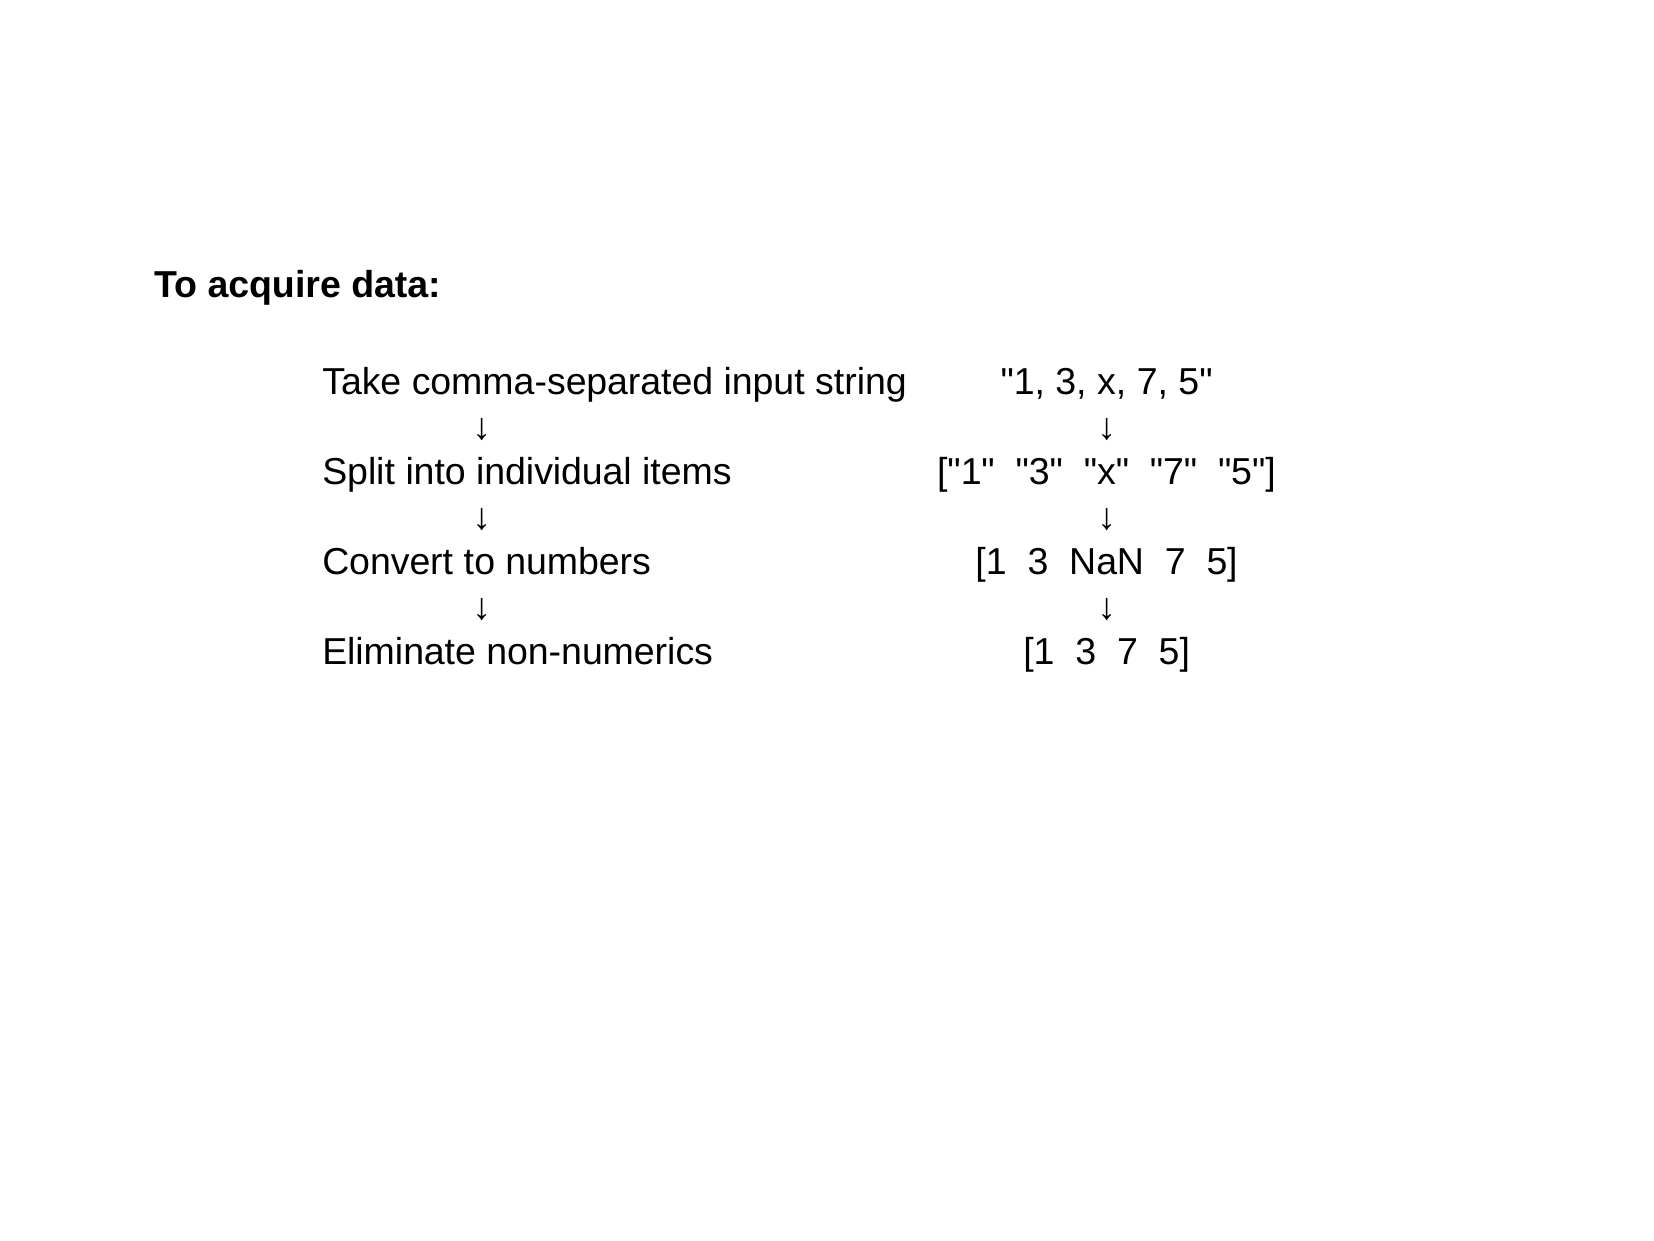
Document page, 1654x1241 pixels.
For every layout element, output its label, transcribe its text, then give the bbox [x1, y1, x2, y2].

text_box "1, 3, x, 7, 5" ↓ ["1" "3" "x" "7" "5"] ↓ [1 3 NaN 7 5] ↓ [1 3 7 5] [953, 349, 1310, 659]
text_box To acquire data: [139, 252, 852, 309]
text_box Take comma-separated input string ↓ Split into individual items ↓ Convert to numbers ↓ Eliminate non-numerics [307, 349, 953, 659]
